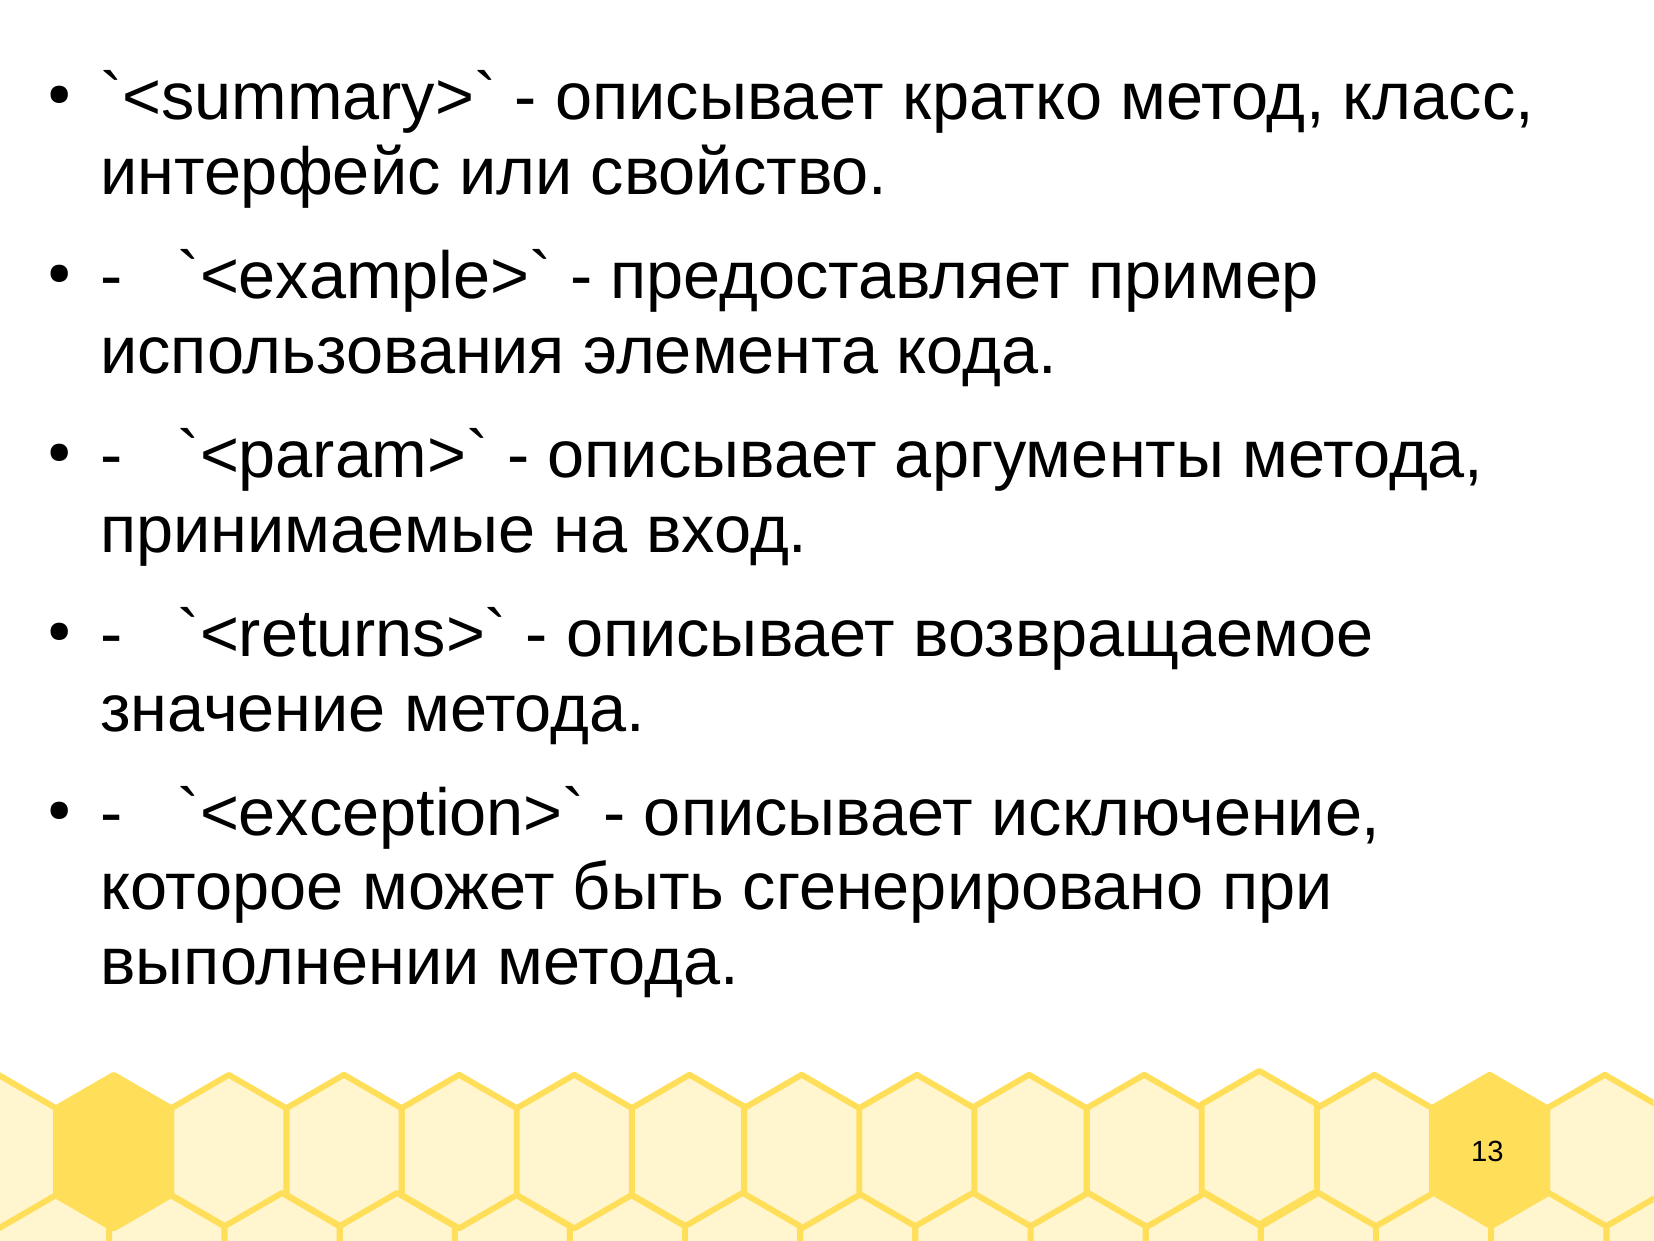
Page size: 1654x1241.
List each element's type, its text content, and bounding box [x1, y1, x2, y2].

list `<summary>` - описывает кратко метод, класс, интерфейс или свойство. - `<example>` - предоставляет пример использования элемента кода. - `<param>` - описывает аргументы метода, принимаемые на вход. - `<returns>` - описывает возвращаемое значение метода. - `<exception>` - описывает исключение, которое может быть сгенерировано при выполнении метода. [29, 59, 1625, 1093]
